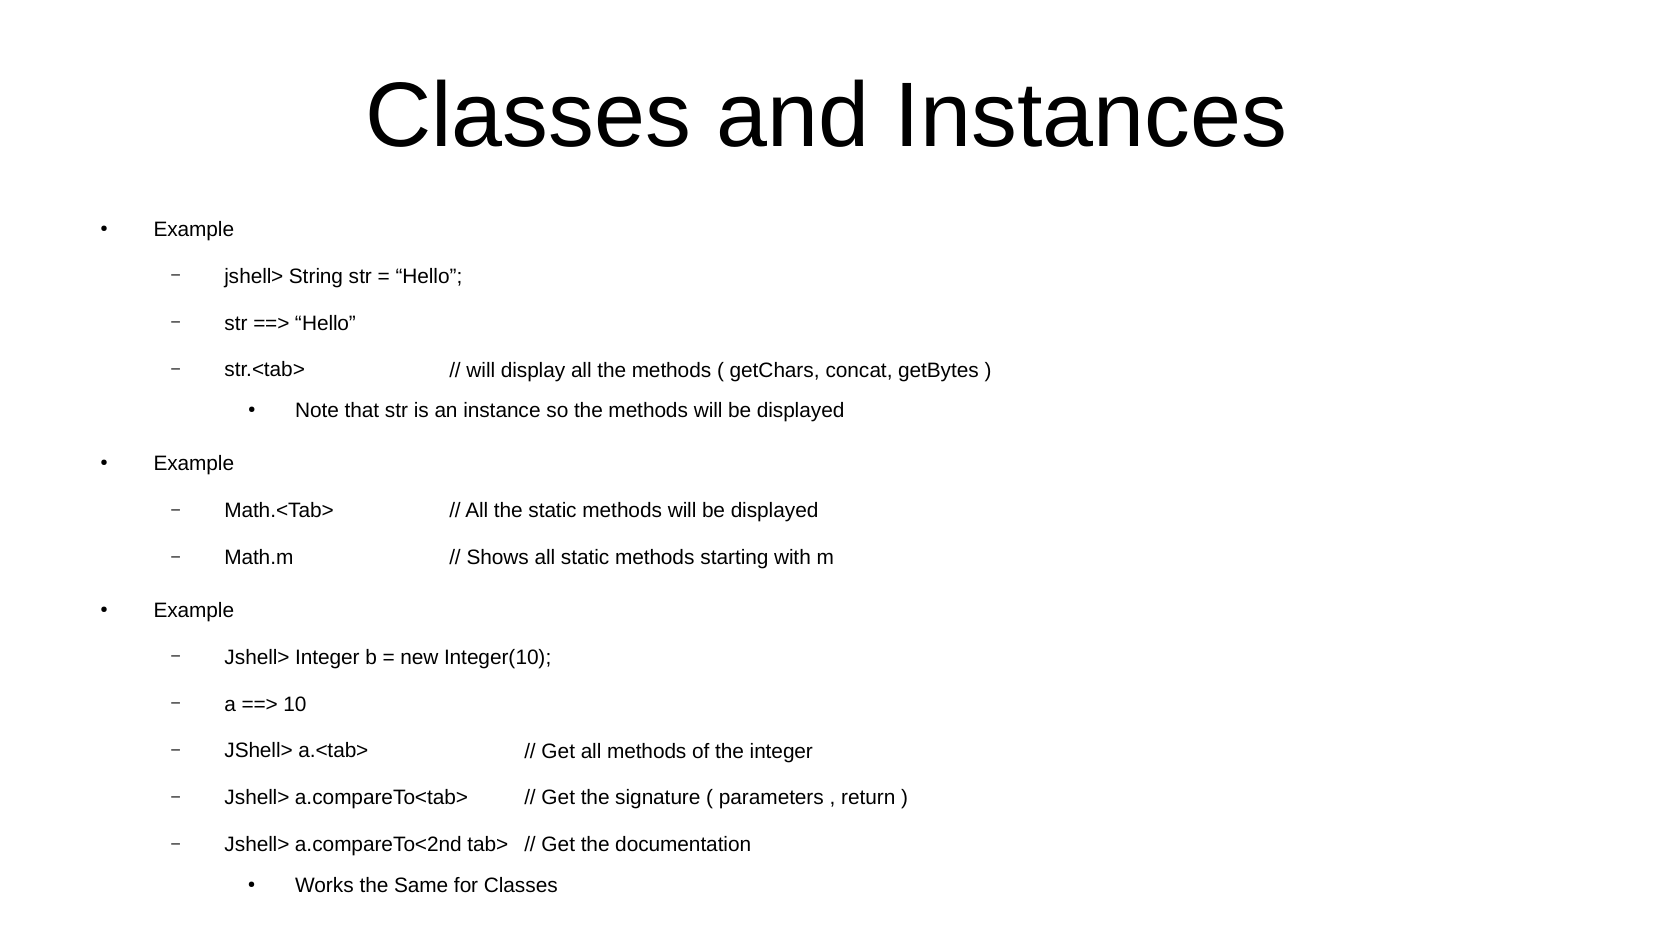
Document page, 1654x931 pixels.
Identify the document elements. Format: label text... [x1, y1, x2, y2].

title Classes and Instances [82, 37, 1571, 193]
list Example jshell> String str = “Hello”; str ==> “Hello” str.<tab> // will display all the methods ( getChars, concat, getBytes ) Note that str is an instance so the methods will be displayed Example Math.<Tab> // All the static methods will be displayed Math.m // Shows all static methods starting with m Example Jshell> Integer b = new Integer(10); a ==> 10 JShell> a.<tab> // Get all methods of the integer Jshell> a.compareTo<tab> // Get the signature ( parameters , return ) Jshell> a.compareTo<2nd tab> // Get the documentation Works the Same for Classes [82, 217, 1621, 916]
